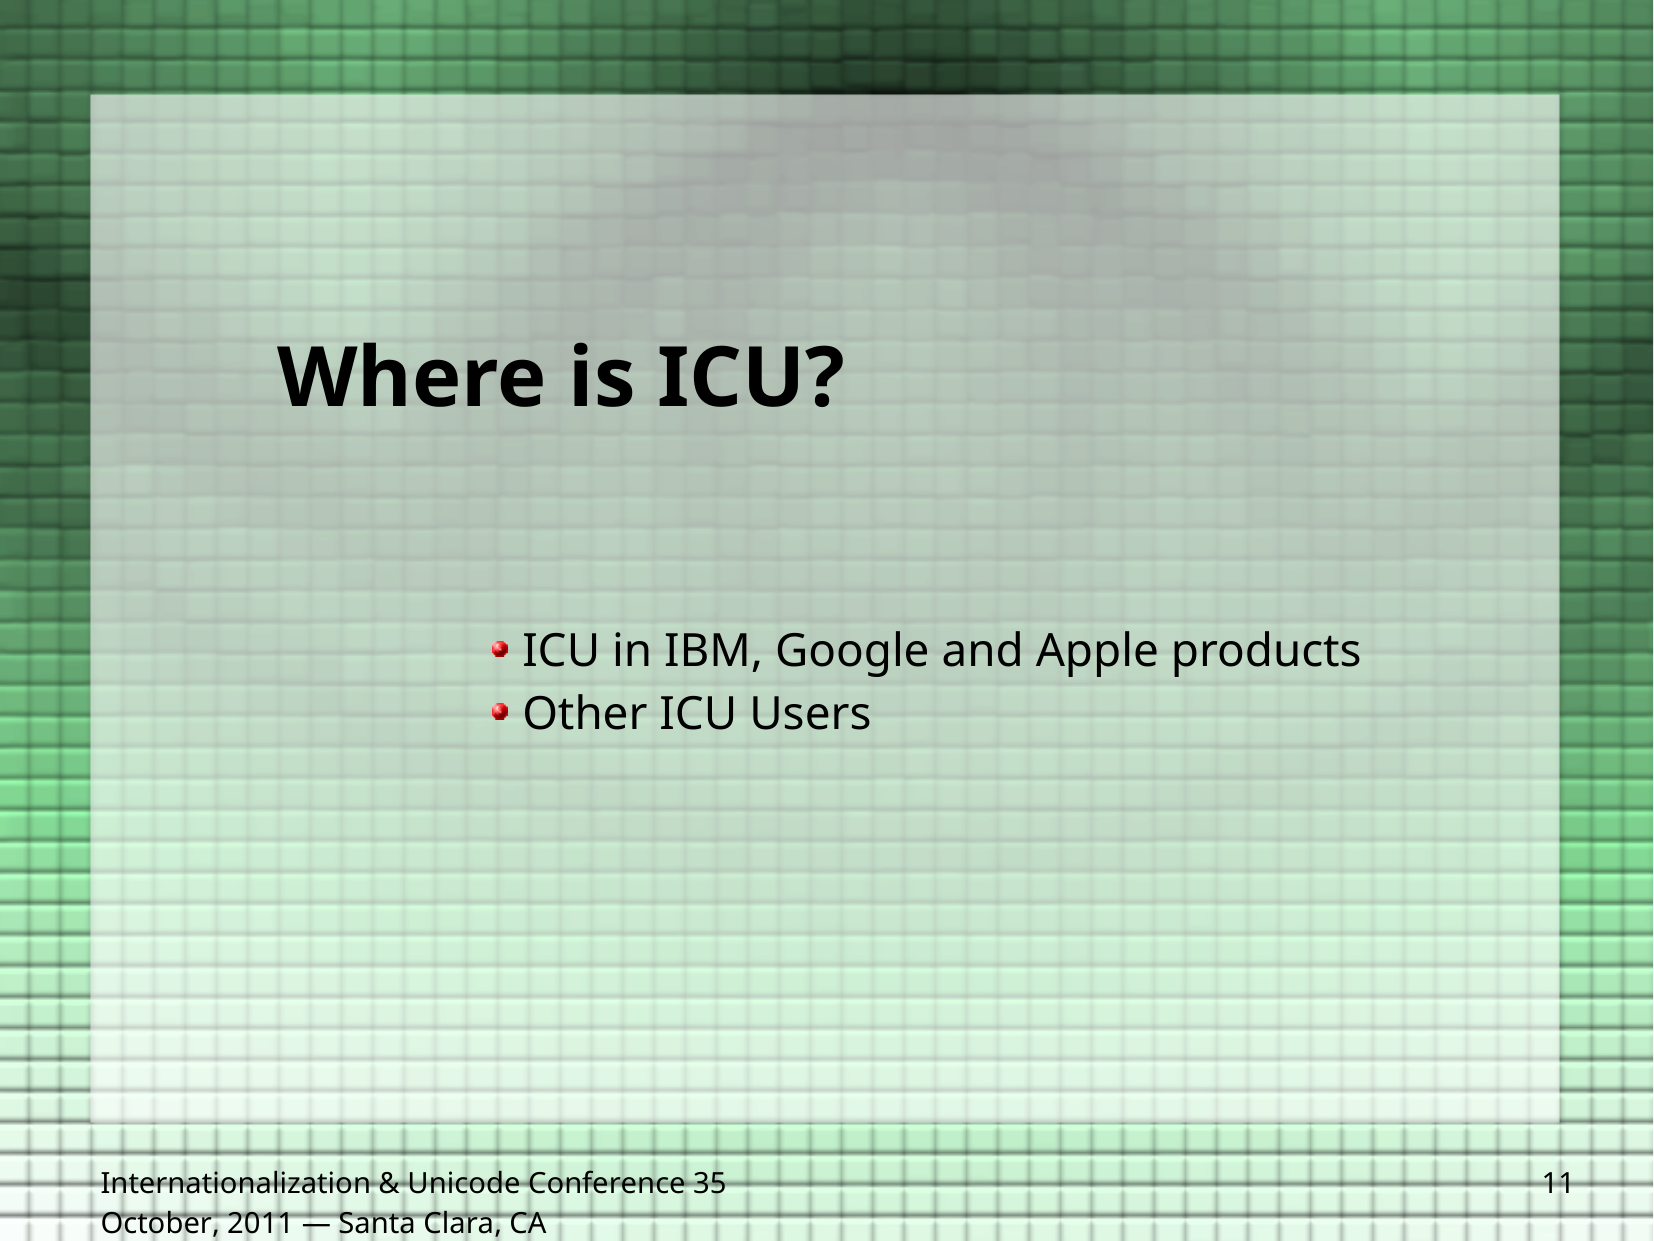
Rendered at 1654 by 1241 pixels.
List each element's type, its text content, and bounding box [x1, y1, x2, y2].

text_box Where is ICU? [262, 309, 1276, 451]
picture [0, 0, 1654, 1241]
text_box ICU in IBM, Google and Apple products Other ICU Users [477, 610, 1422, 732]
